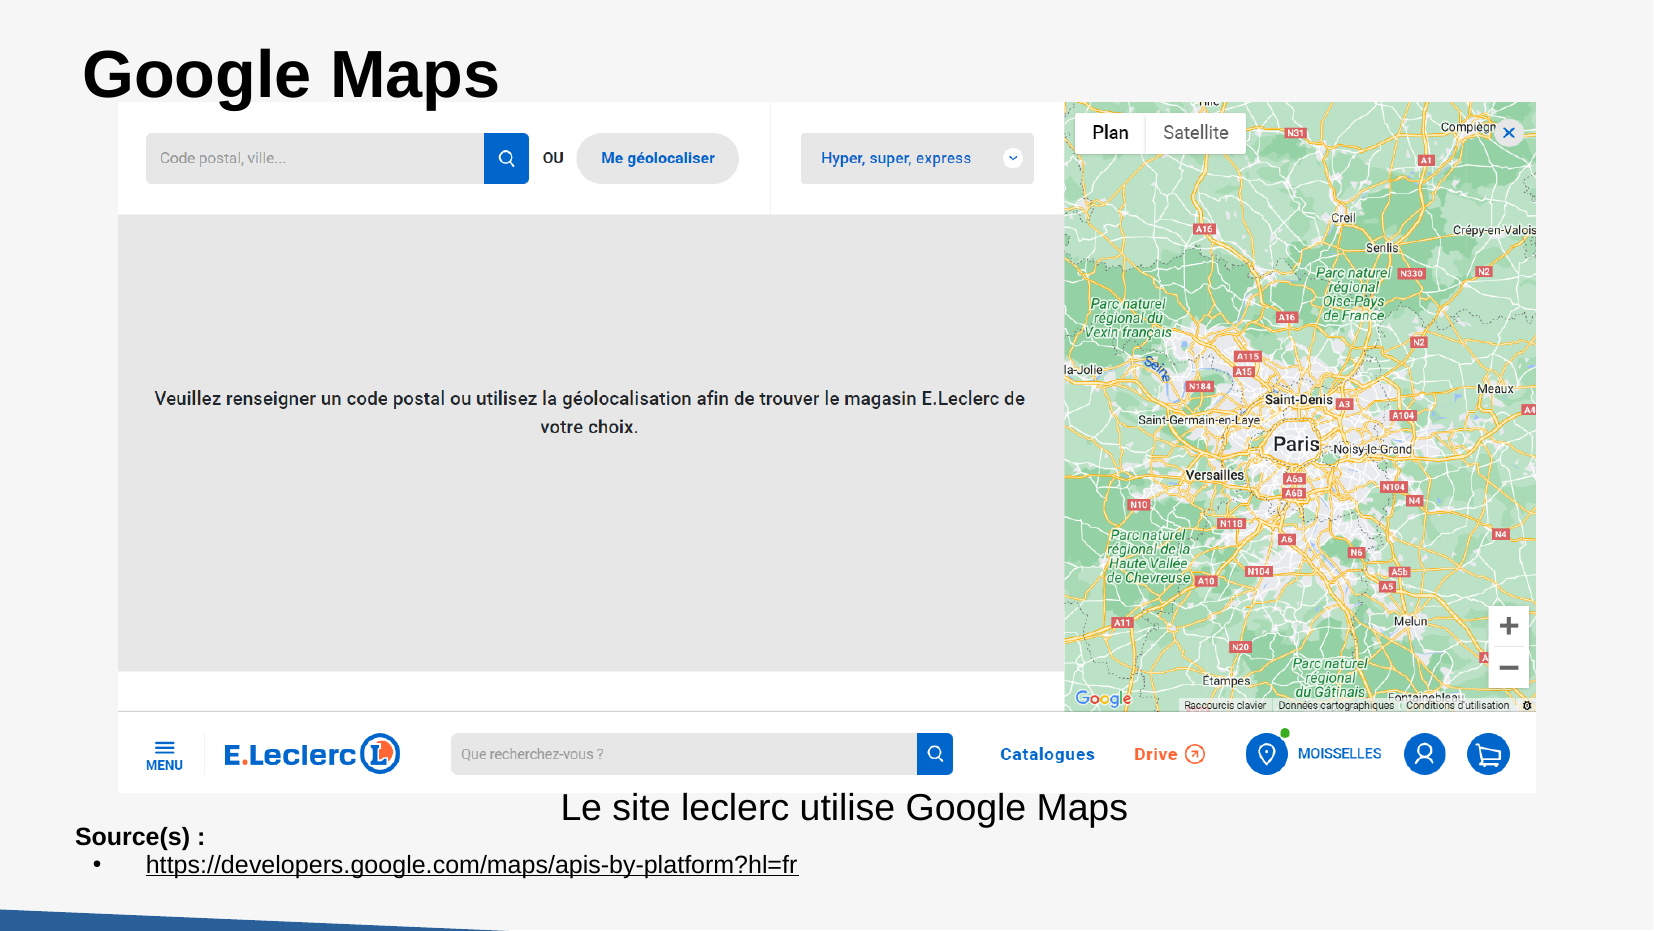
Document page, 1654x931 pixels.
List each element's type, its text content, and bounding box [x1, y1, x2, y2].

picture [118, 114, 1536, 793]
text_box [0, 909, 510, 931]
text_box Le site leclerc utilise Google Maps [501, 779, 1188, 839]
text_box Source(s) : https://developers.google.com/maps/apis-by-platform?hl=fr [60, 815, 1546, 929]
title Google Maps [82, 37, 1571, 114]
